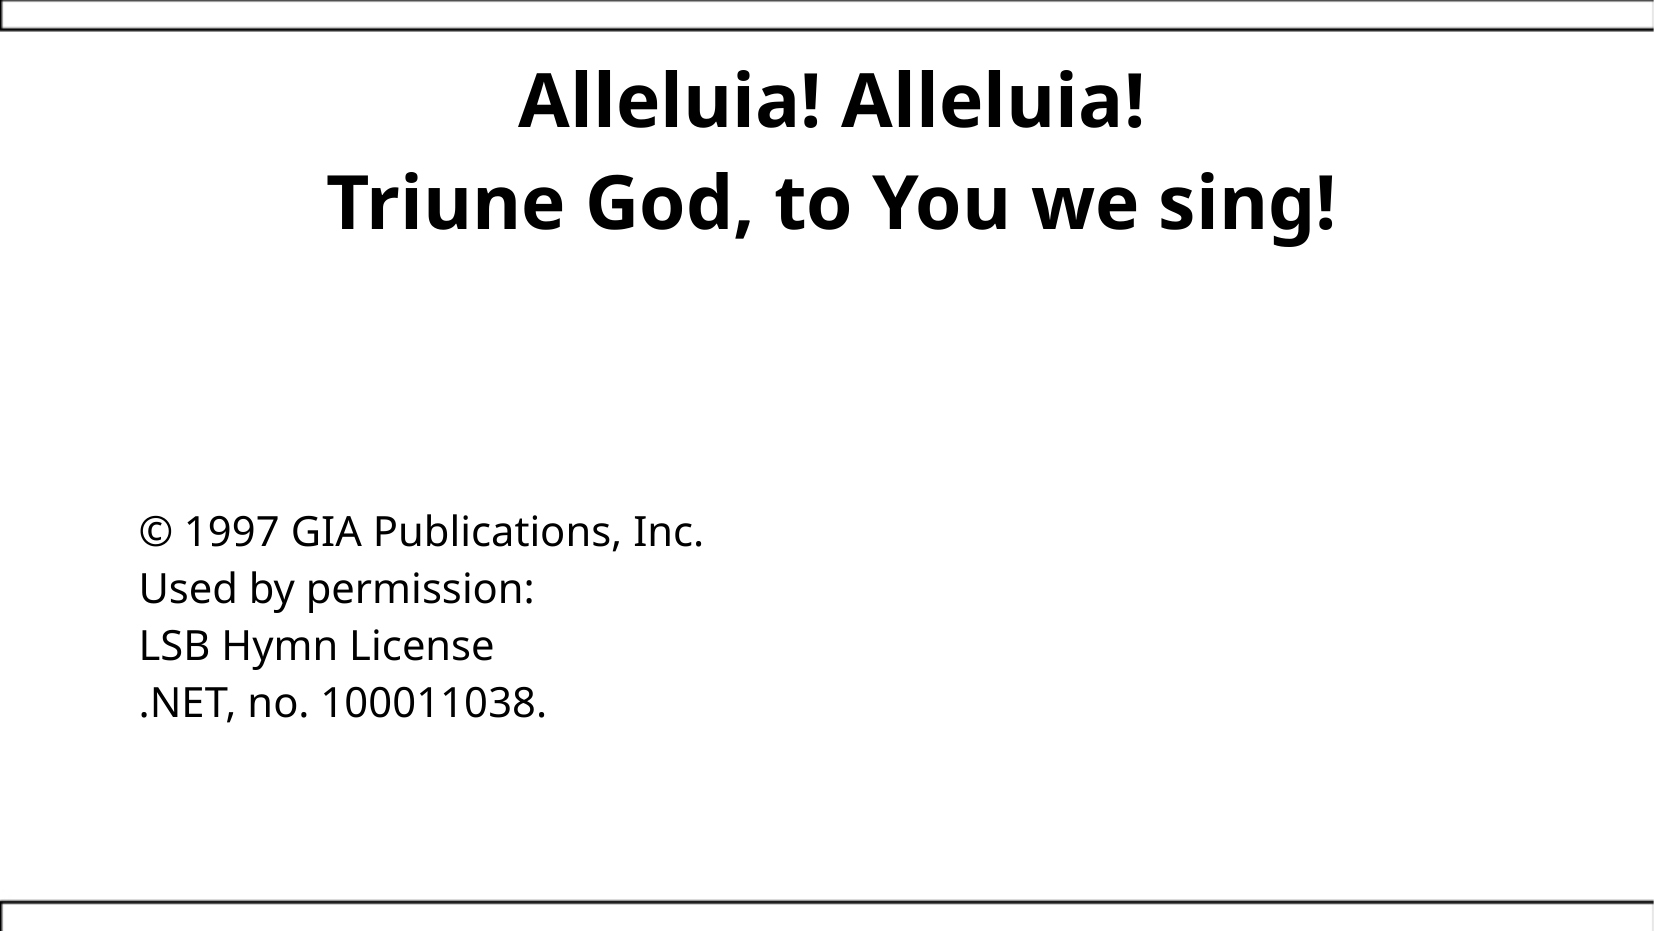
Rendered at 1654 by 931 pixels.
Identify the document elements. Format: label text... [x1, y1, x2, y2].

text_box Alleluia! Alleluia! Triune God, to You we sing! © 1997 GIA Publications, Inc. Used by permission: LSB Hymn License .NET, no. 100011038. [105, 39, 1561, 721]
picture [0, 0, 1654, 931]
